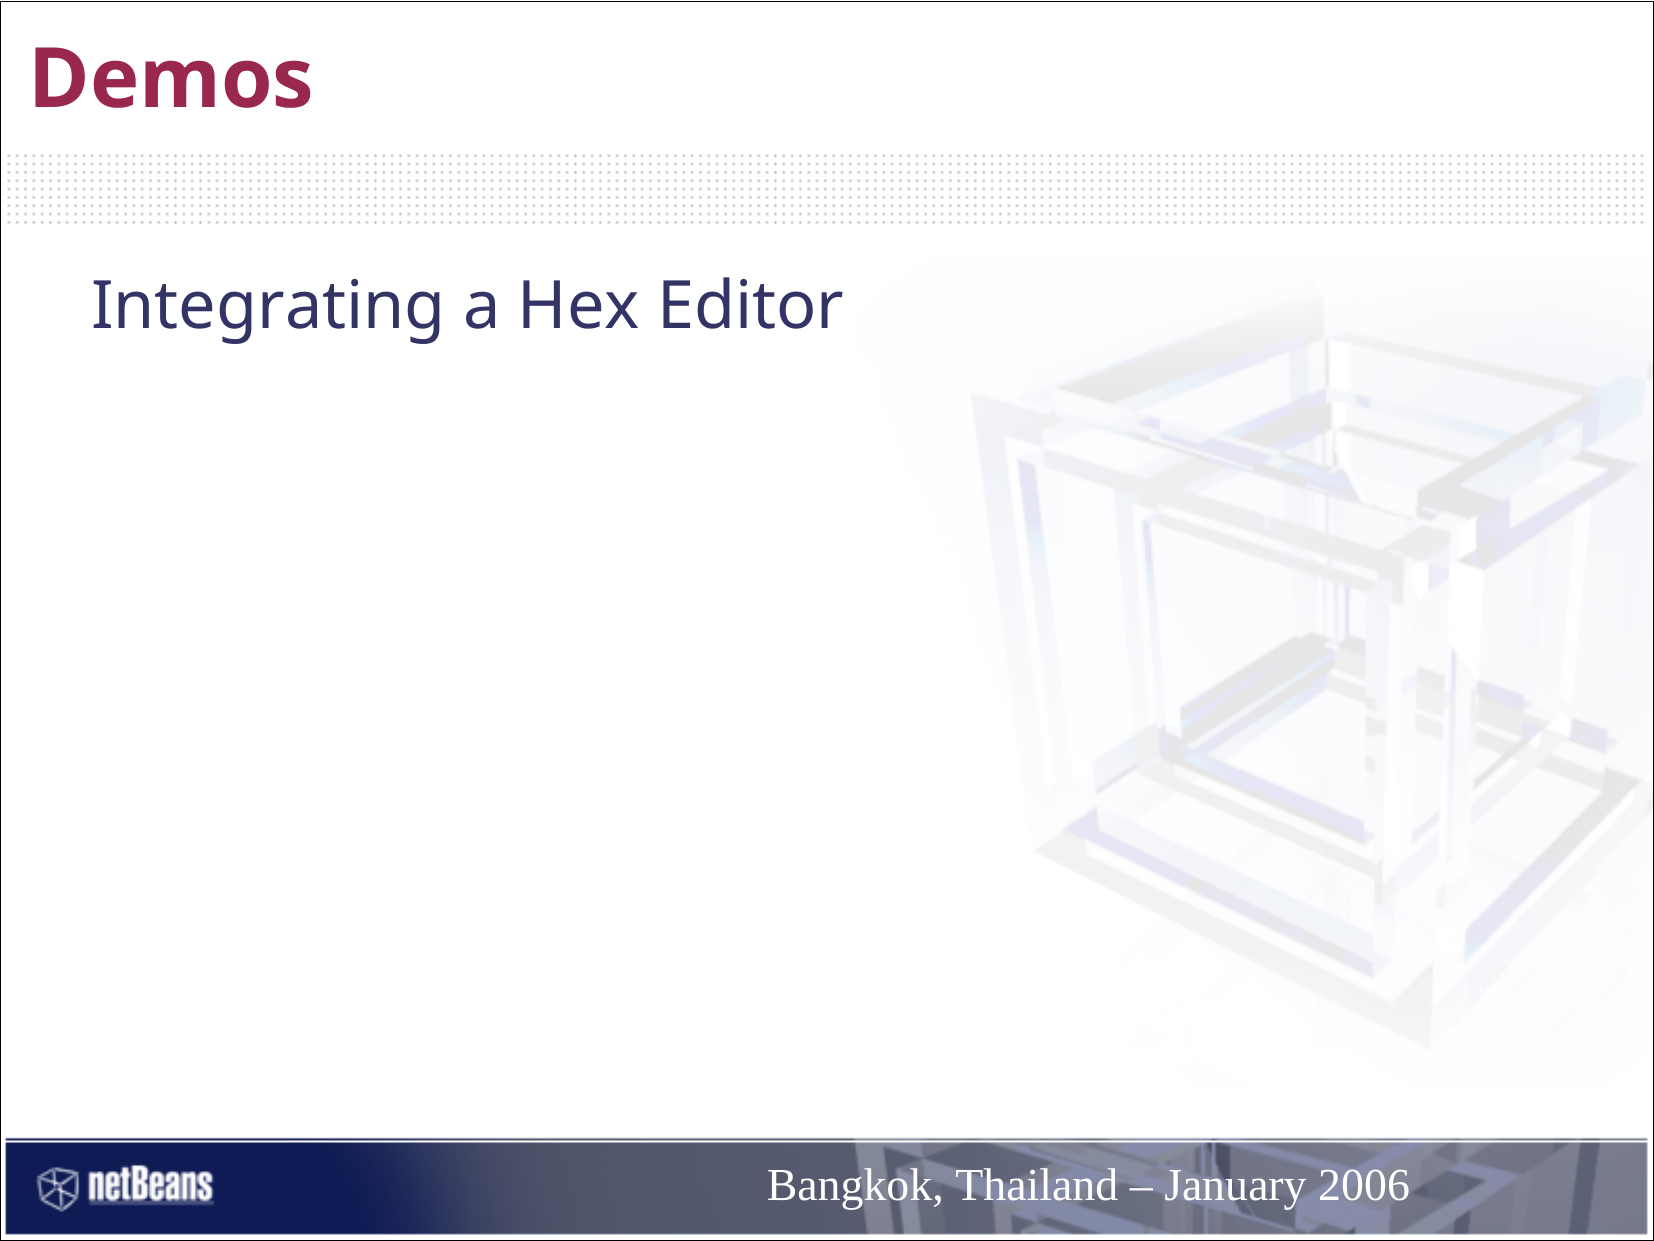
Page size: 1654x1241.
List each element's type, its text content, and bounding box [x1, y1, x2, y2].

list Integrating a Hex Editor [73, 257, 1574, 1127]
picture [1, 2, 1653, 1240]
title Demos [28, 0, 1619, 152]
